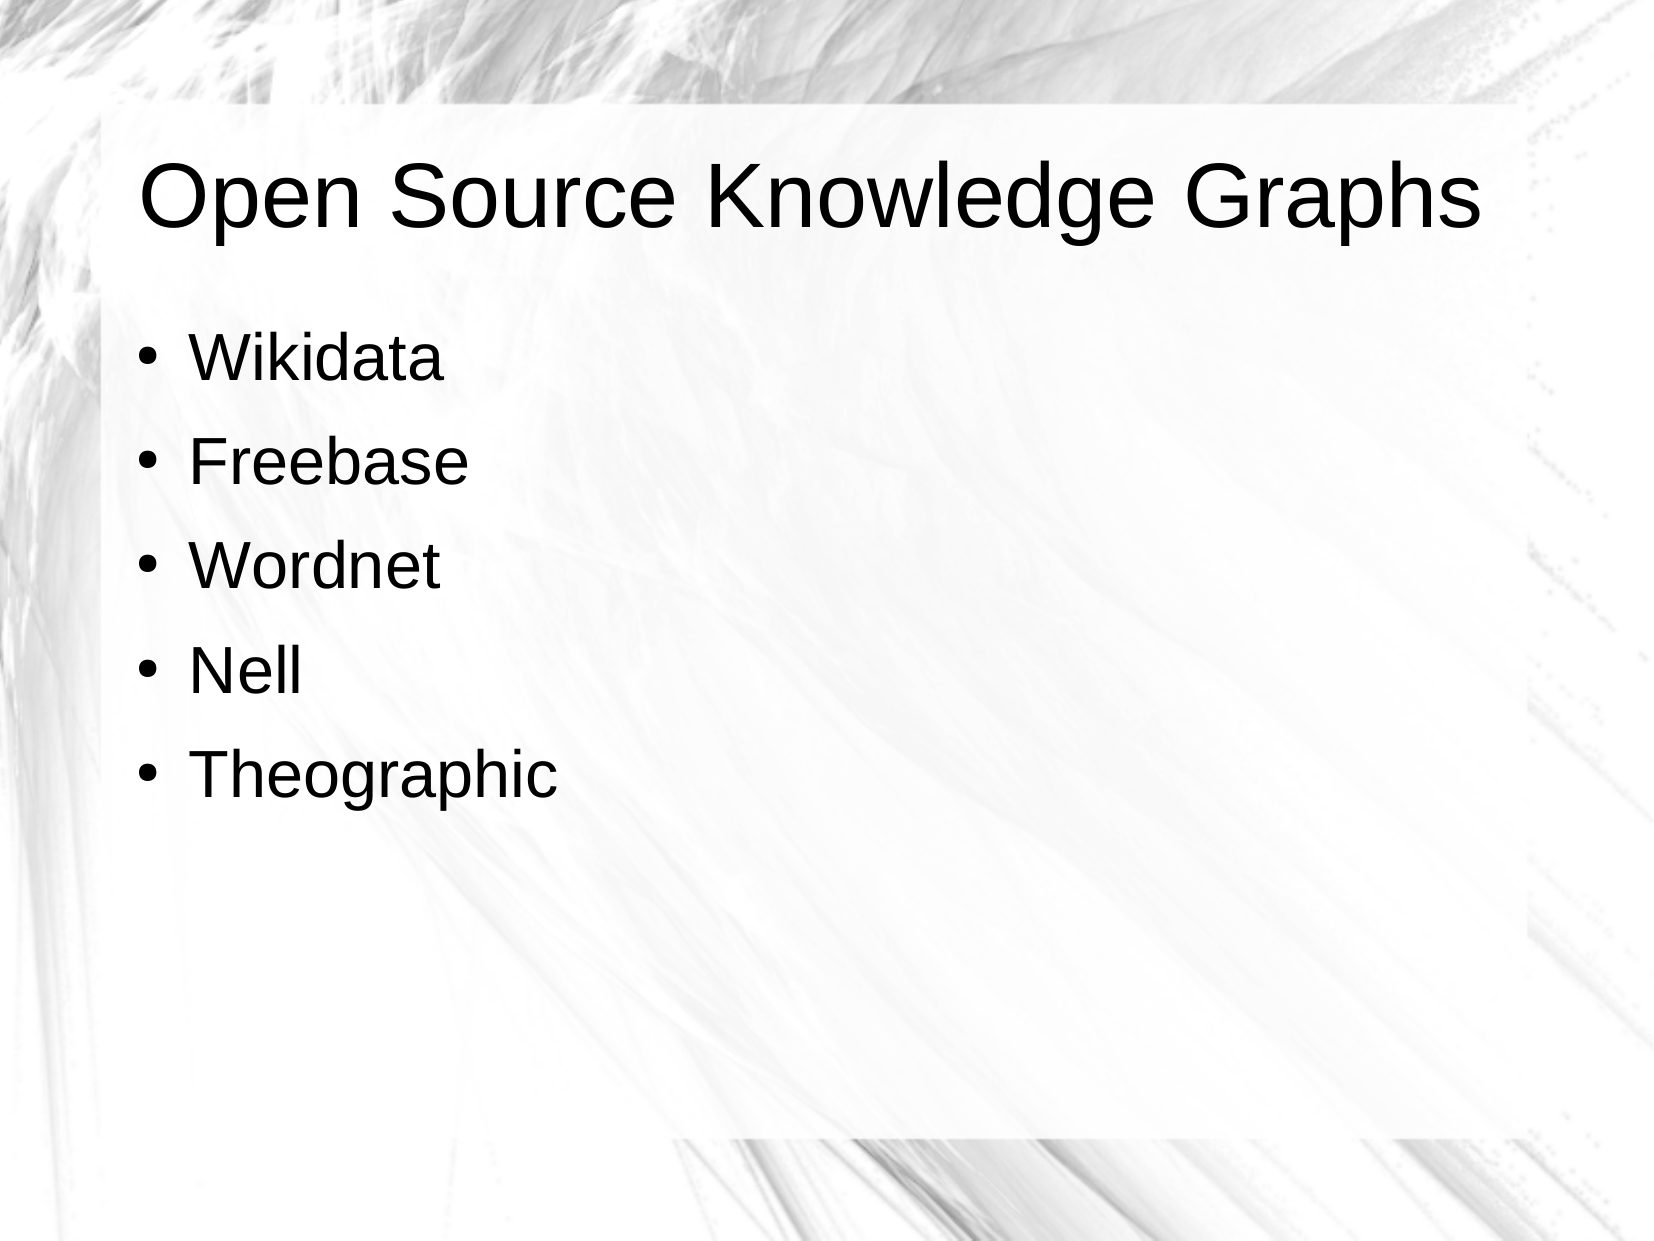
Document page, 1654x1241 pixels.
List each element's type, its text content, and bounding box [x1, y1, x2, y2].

picture [0, 0, 1654, 1241]
title Open Source Knowledge Graphs [118, 112, 1506, 281]
list Wikidata Freebase Wordnet Nell Theographic [118, 319, 1571, 945]
